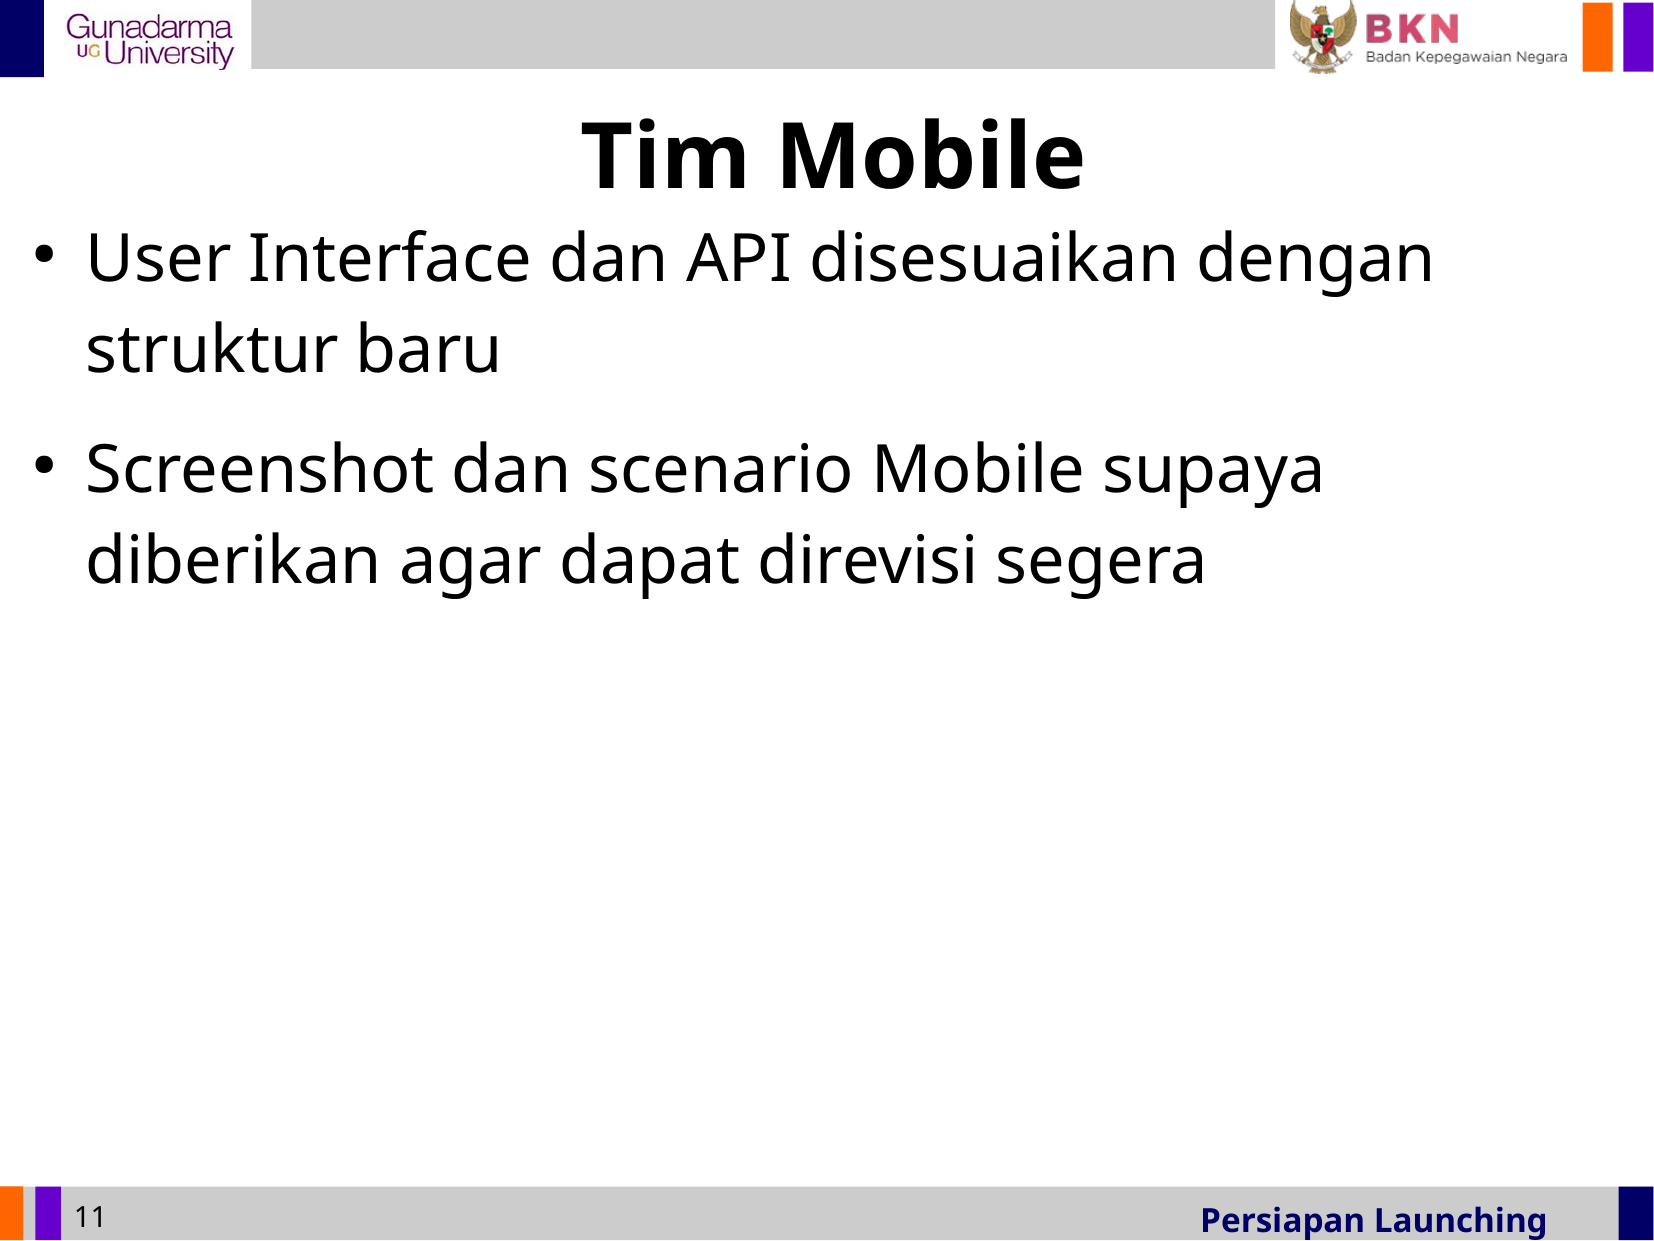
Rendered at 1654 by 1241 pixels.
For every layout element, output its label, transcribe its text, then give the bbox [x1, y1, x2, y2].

list User Interface dan API disesuaikan dengan struktur baru Screenshot dan scenario Mobile supaya diberikan agar dapat direvisi segera [14, 210, 1630, 1176]
title Tim Mobile [77, 90, 1591, 210]
picture [65, 0, 235, 70]
picture [1290, 0, 1567, 74]
